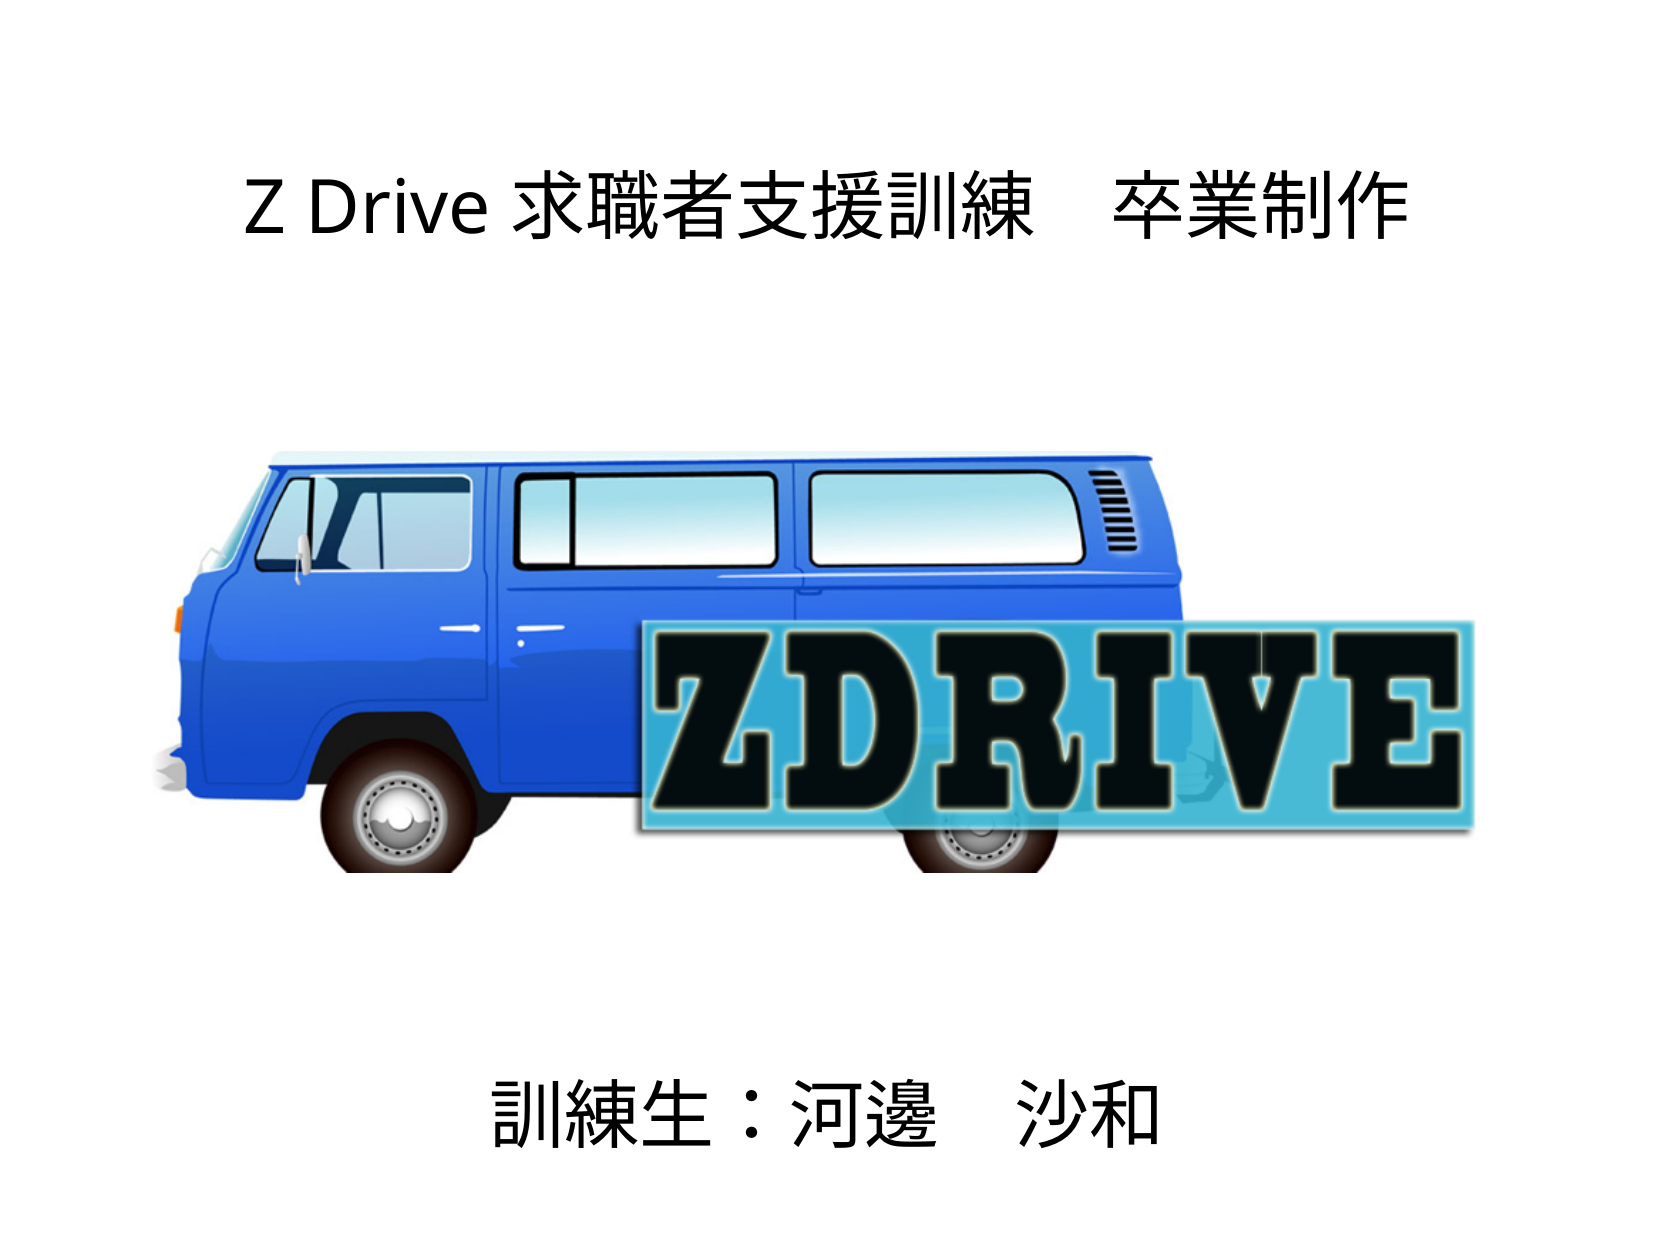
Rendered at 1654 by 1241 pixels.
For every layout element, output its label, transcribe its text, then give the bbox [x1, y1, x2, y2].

picture [151, 451, 1503, 873]
title 訓練生：河邊 沙和 [165, 1051, 1489, 1170]
title Z Drive 求職者支援訓練 卒業制作 [135, 104, 1518, 298]
